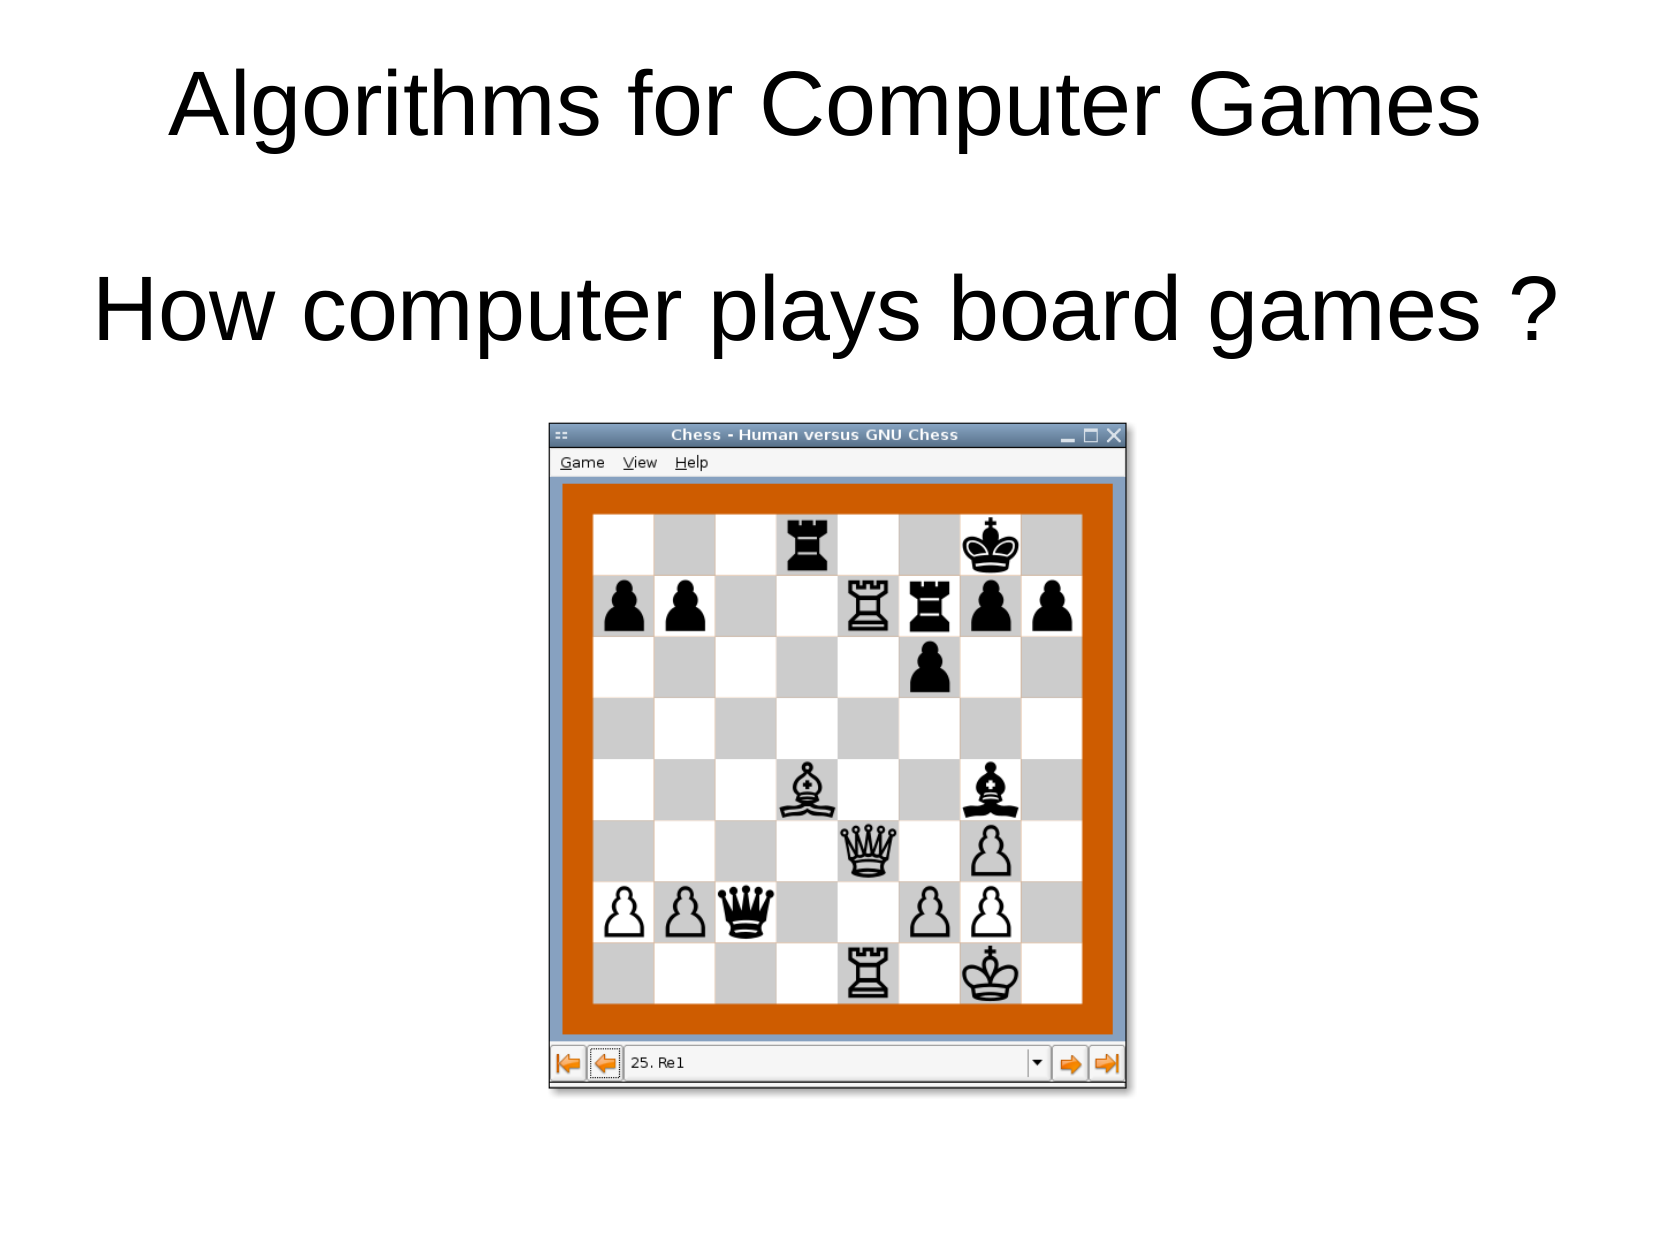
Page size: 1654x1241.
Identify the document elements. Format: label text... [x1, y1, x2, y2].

picture [543, 417, 1137, 1099]
title Algorithms for Computer Games How computer plays board games ? [82, 52, 1571, 360]
